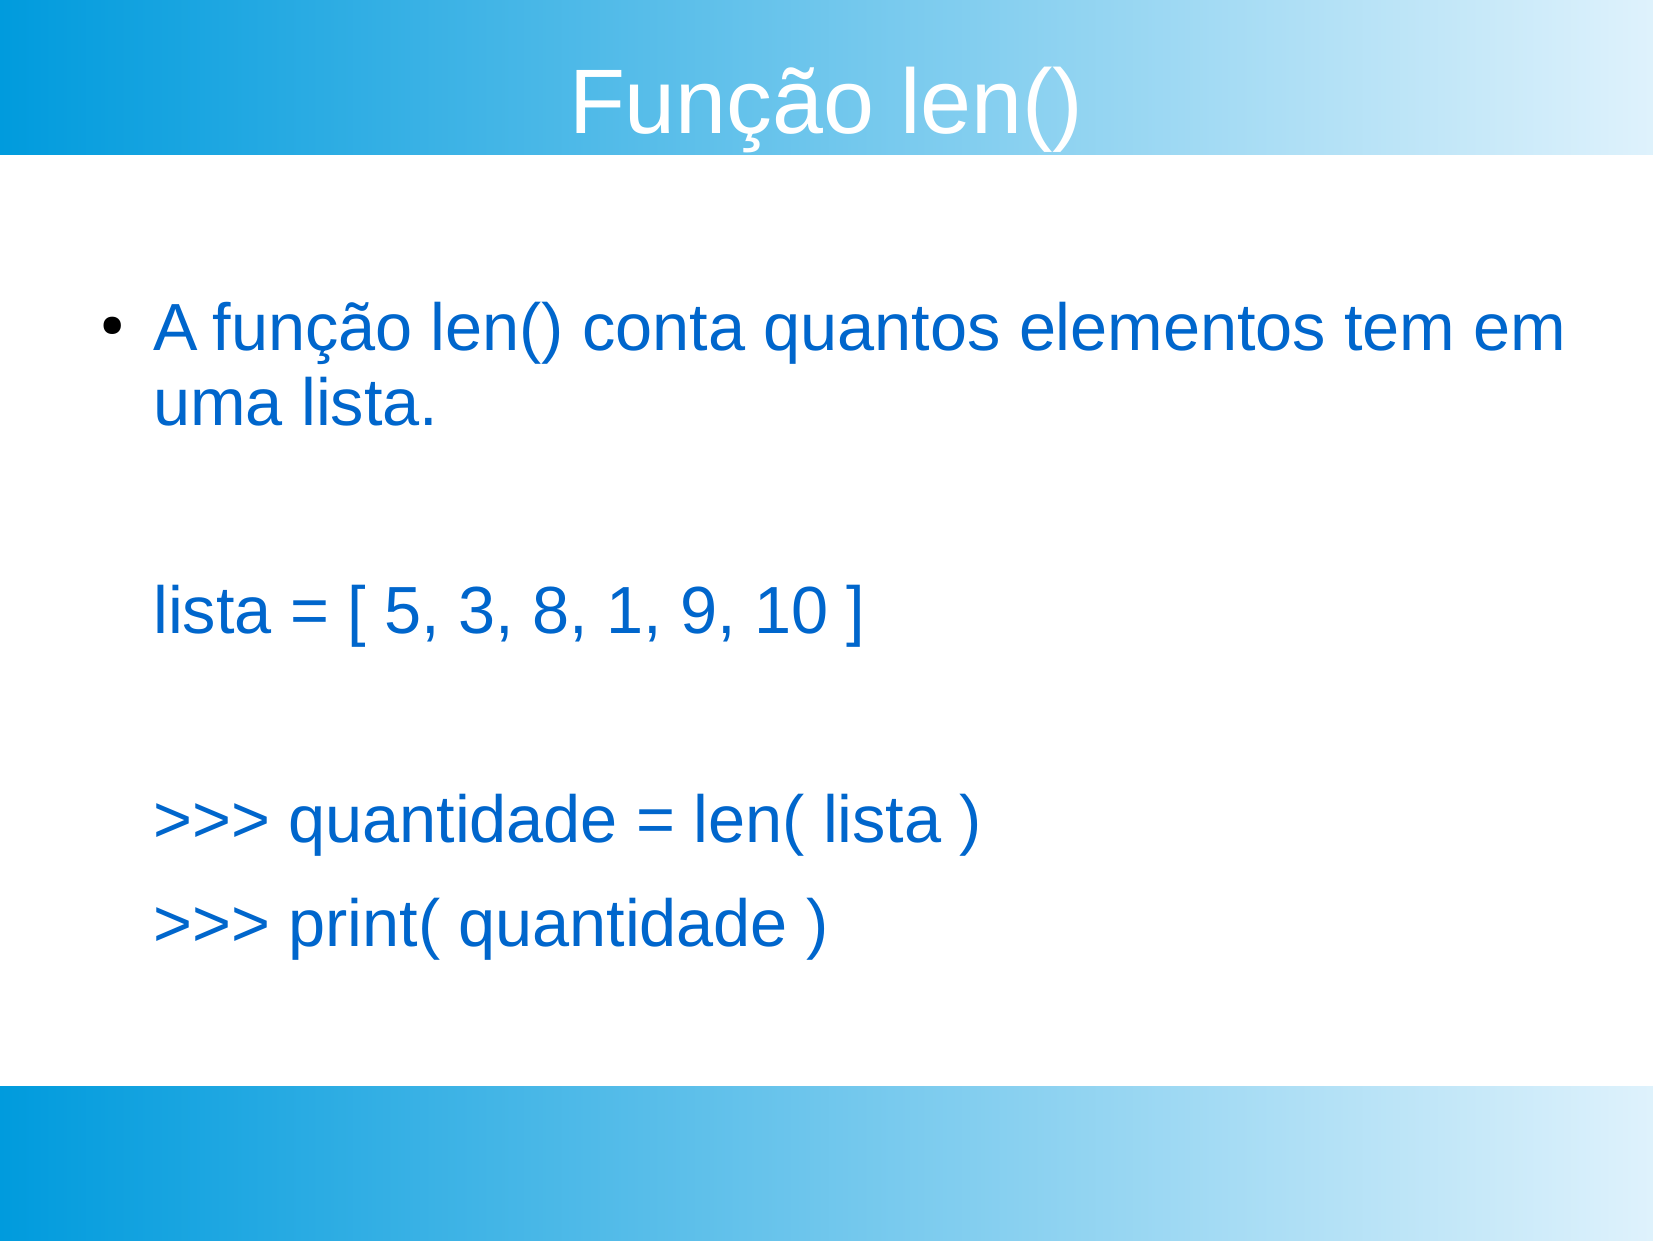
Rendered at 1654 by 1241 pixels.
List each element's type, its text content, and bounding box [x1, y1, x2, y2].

title Função len() [82, 49, 1571, 155]
list A função len() conta quantos elementos tem em uma lista. lista = [ 5, 3, 8, 1, 9, 10 ] >>> quantidade = len( lista ) >>> print( quantidade ) [82, 290, 1571, 1010]
